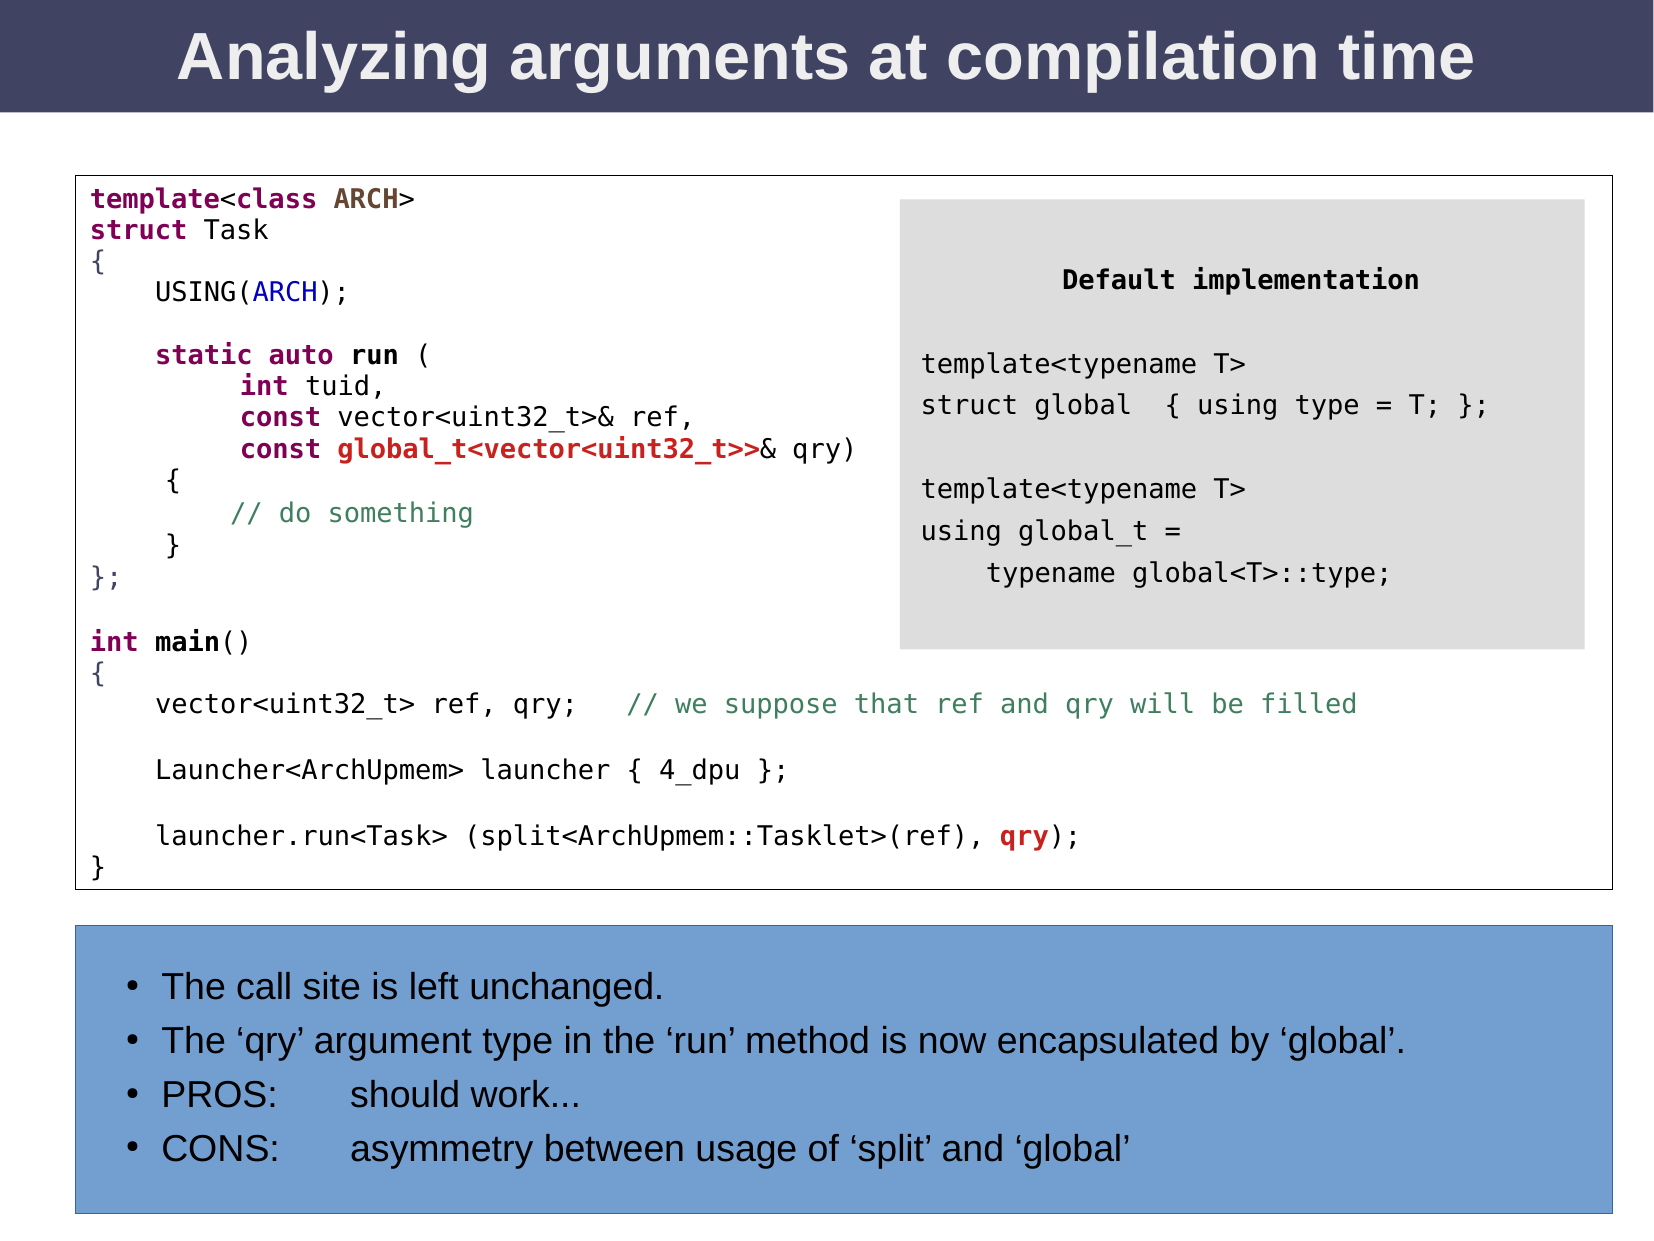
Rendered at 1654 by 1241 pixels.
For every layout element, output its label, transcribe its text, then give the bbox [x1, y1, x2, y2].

text_box Analyzing arguments at compilation time [0, 0, 1654, 113]
text_box template<class ARCH> struct Task { USING(ARCH); static auto run ( int tuid, const vector<uint32_t>& ref, const global_t<vector<uint32_t>>& qry) { // do something } }; int main() { vector<uint32_t> ref, qry; // we suppose that ref and qry will be filled Launcher<ArchUpmem> launcher { 4_dpu }; launcher.run<Task> (split<ArchUpmem::Tasklet>(ref), qry); } [75, 175, 1613, 890]
text_box The call site is left unchanged. The ‘qry’ argument type in the ‘run’ method is now encapsulated by ‘global’. PROS: should work... CONS: asymmetry between usage of ‘split’ and ‘global’ [75, 925, 1613, 1214]
text_box Default implementation template<typename T> struct global { using type = T; }; template<typename T> using global_t = typename global<T>::type; [899, 199, 1585, 650]
